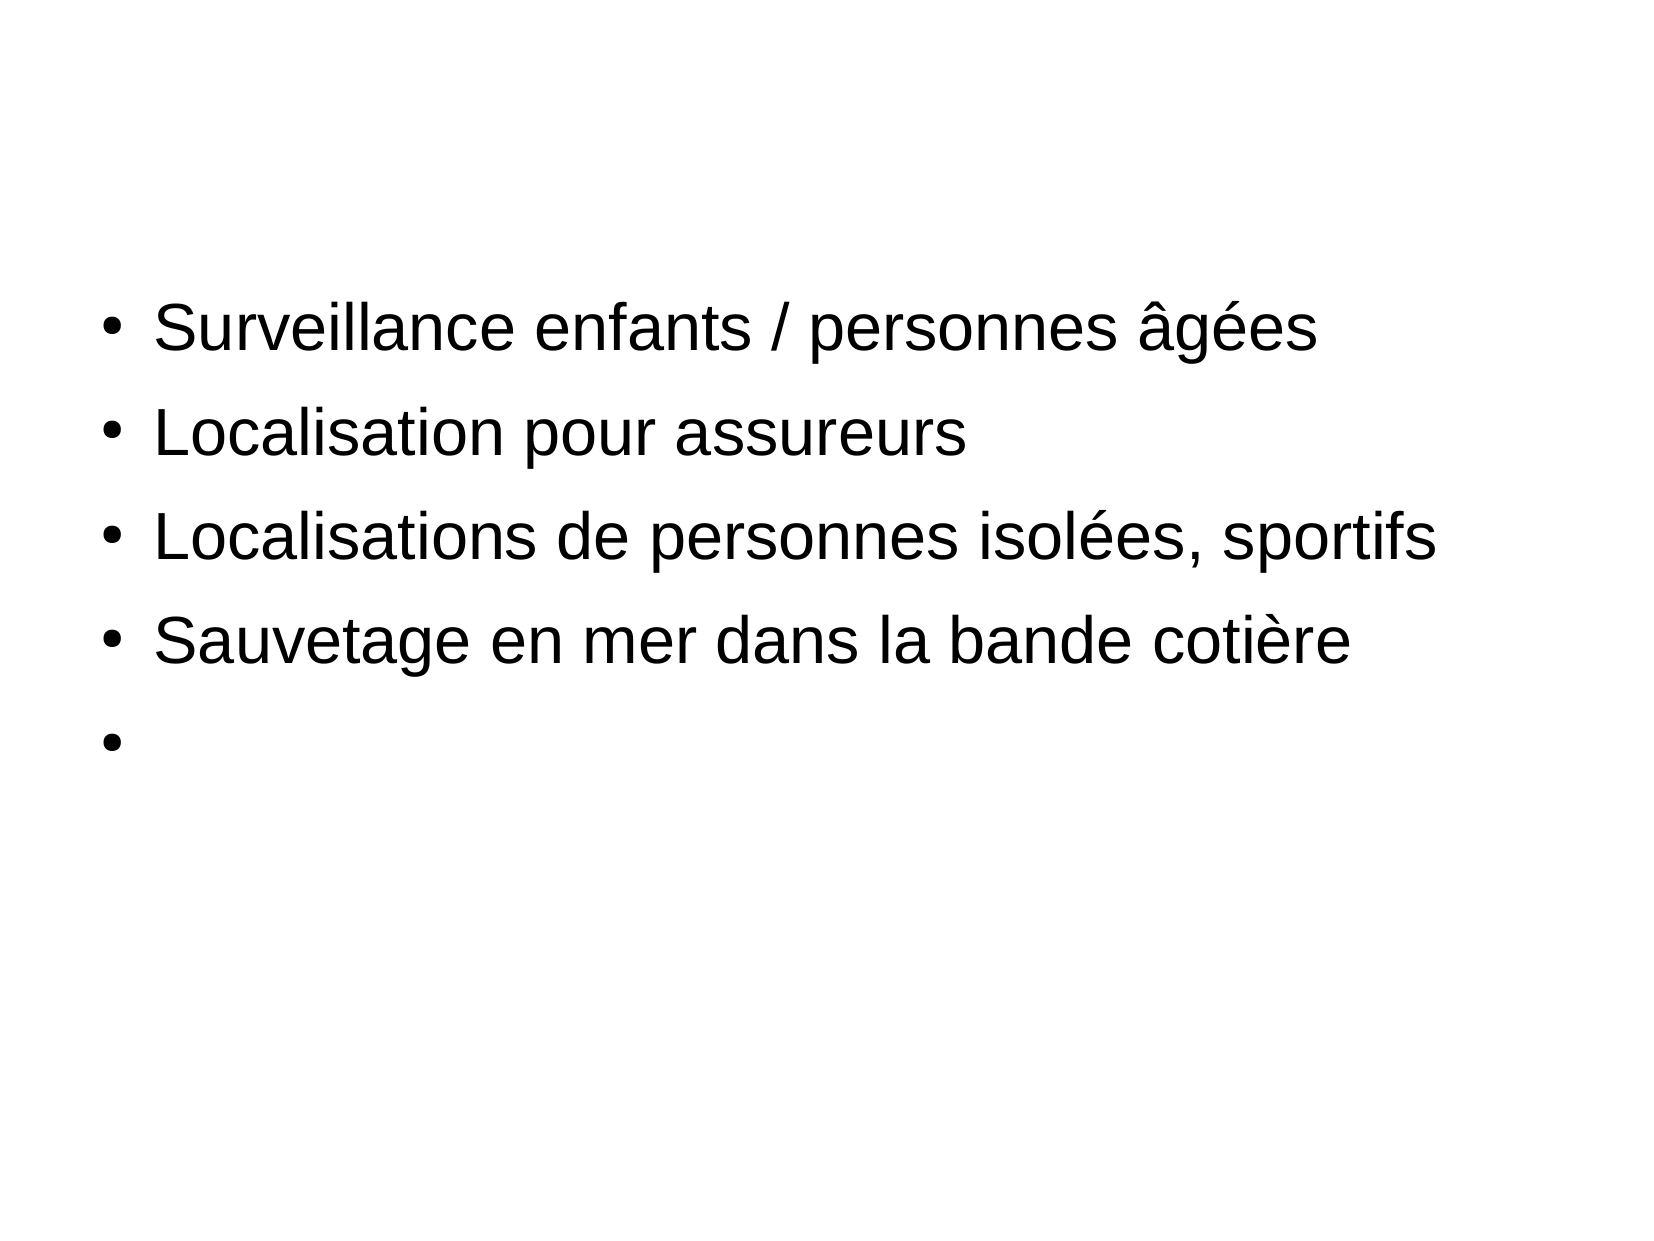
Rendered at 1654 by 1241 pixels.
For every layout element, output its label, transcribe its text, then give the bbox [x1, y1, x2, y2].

list Surveillance enfants / personnes âgées Localisation pour assureurs Localisations de personnes isolées, sportifs Sauvetage en mer dans la bande cotière [82, 290, 1571, 1109]
